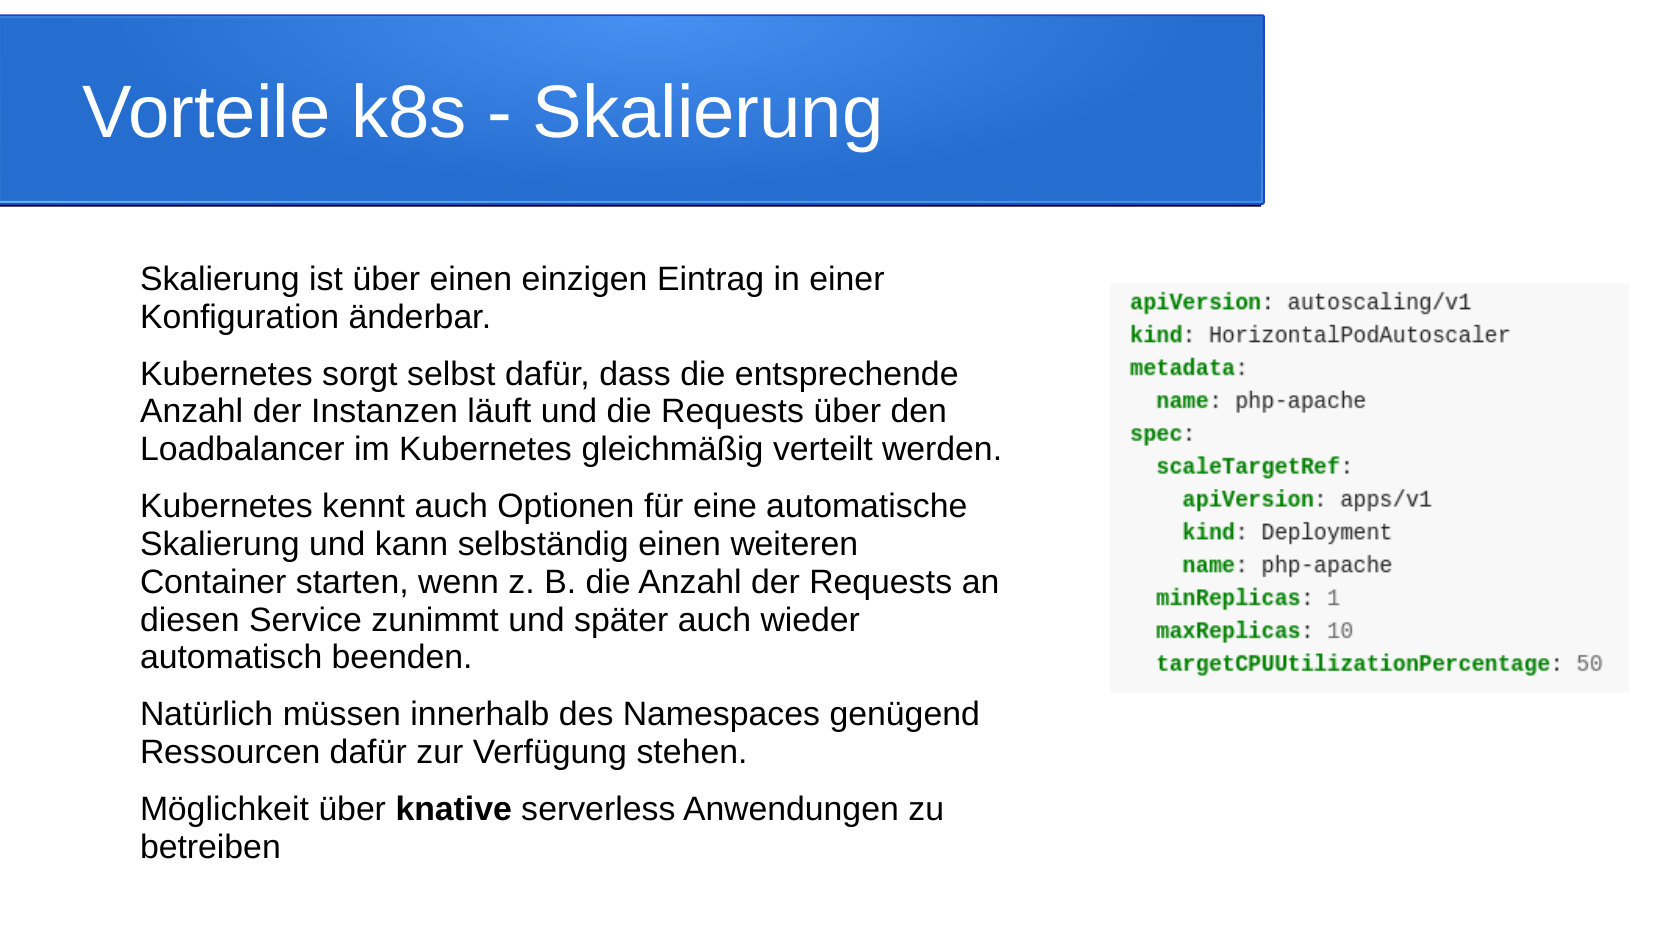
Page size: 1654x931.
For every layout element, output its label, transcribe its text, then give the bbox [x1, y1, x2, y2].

list Skalierung ist über einen einzigen Eintrag in einer Konfiguration änderbar. Kubernetes sorgt selbst dafür, dass die entsprechende Anzahl der Instanzen läuft und die Requests über den Loadbalancer im Kubernetes gleichmäßig verteilt werden. Kubernetes kennt auch Optionen für eine automatische Skalierung und kann selbständig einen weiteren Container starten, wenn z. B. die Anzahl der Requests an diesen Service zunimmt und später auch wieder automatisch beenden. Natürlich müssen innerhalb des Namespaces genügend Ressourcen dafür zur Verfügung stehen. Möglichkeit über knative serverless Anwendungen zu betreiben [82, 259, 1004, 910]
title Vorteile k8s - Skalierung [82, 35, 1235, 189]
picture [1110, 283, 1629, 693]
